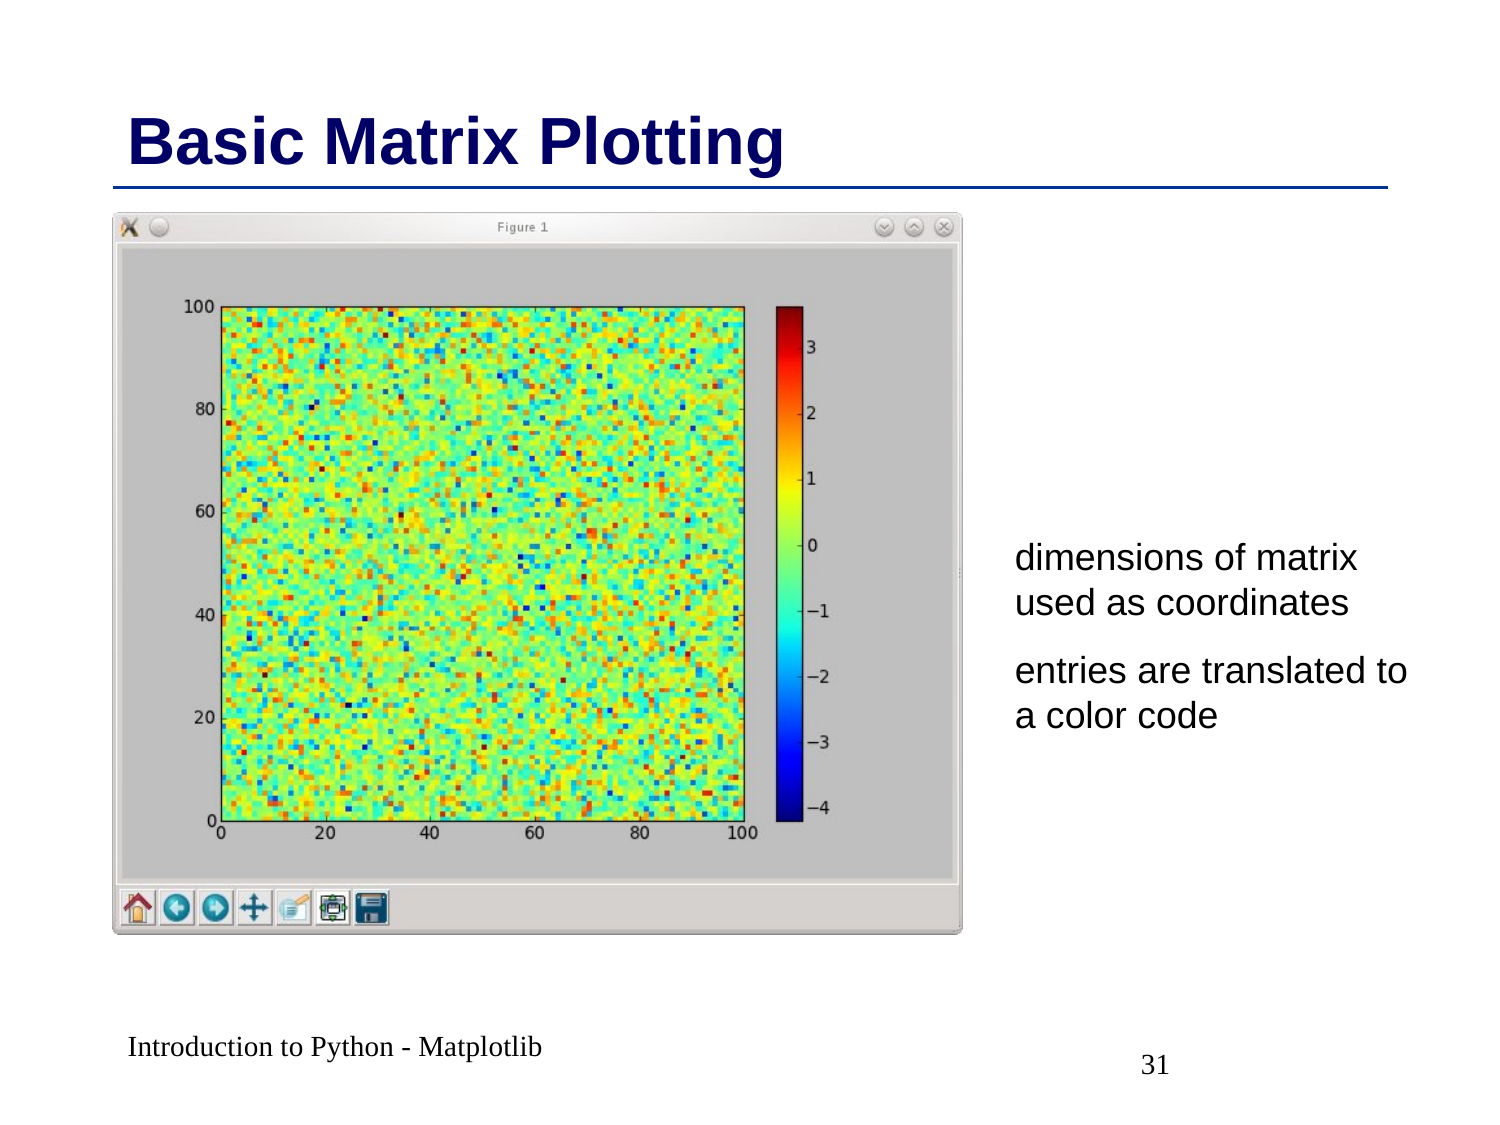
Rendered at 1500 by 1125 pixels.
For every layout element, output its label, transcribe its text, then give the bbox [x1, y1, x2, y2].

picture [112, 212, 963, 935]
text_box <number> [1074, 1025, 1388, 1101]
text_box dimensions of matrix used as coordinates entries are translated to a color code [999, 524, 1451, 744]
text_box Introduction to Python - Matplotlib [112, 1025, 501, 1101]
title Basic Matrix Plotting [112, 89, 1388, 186]
